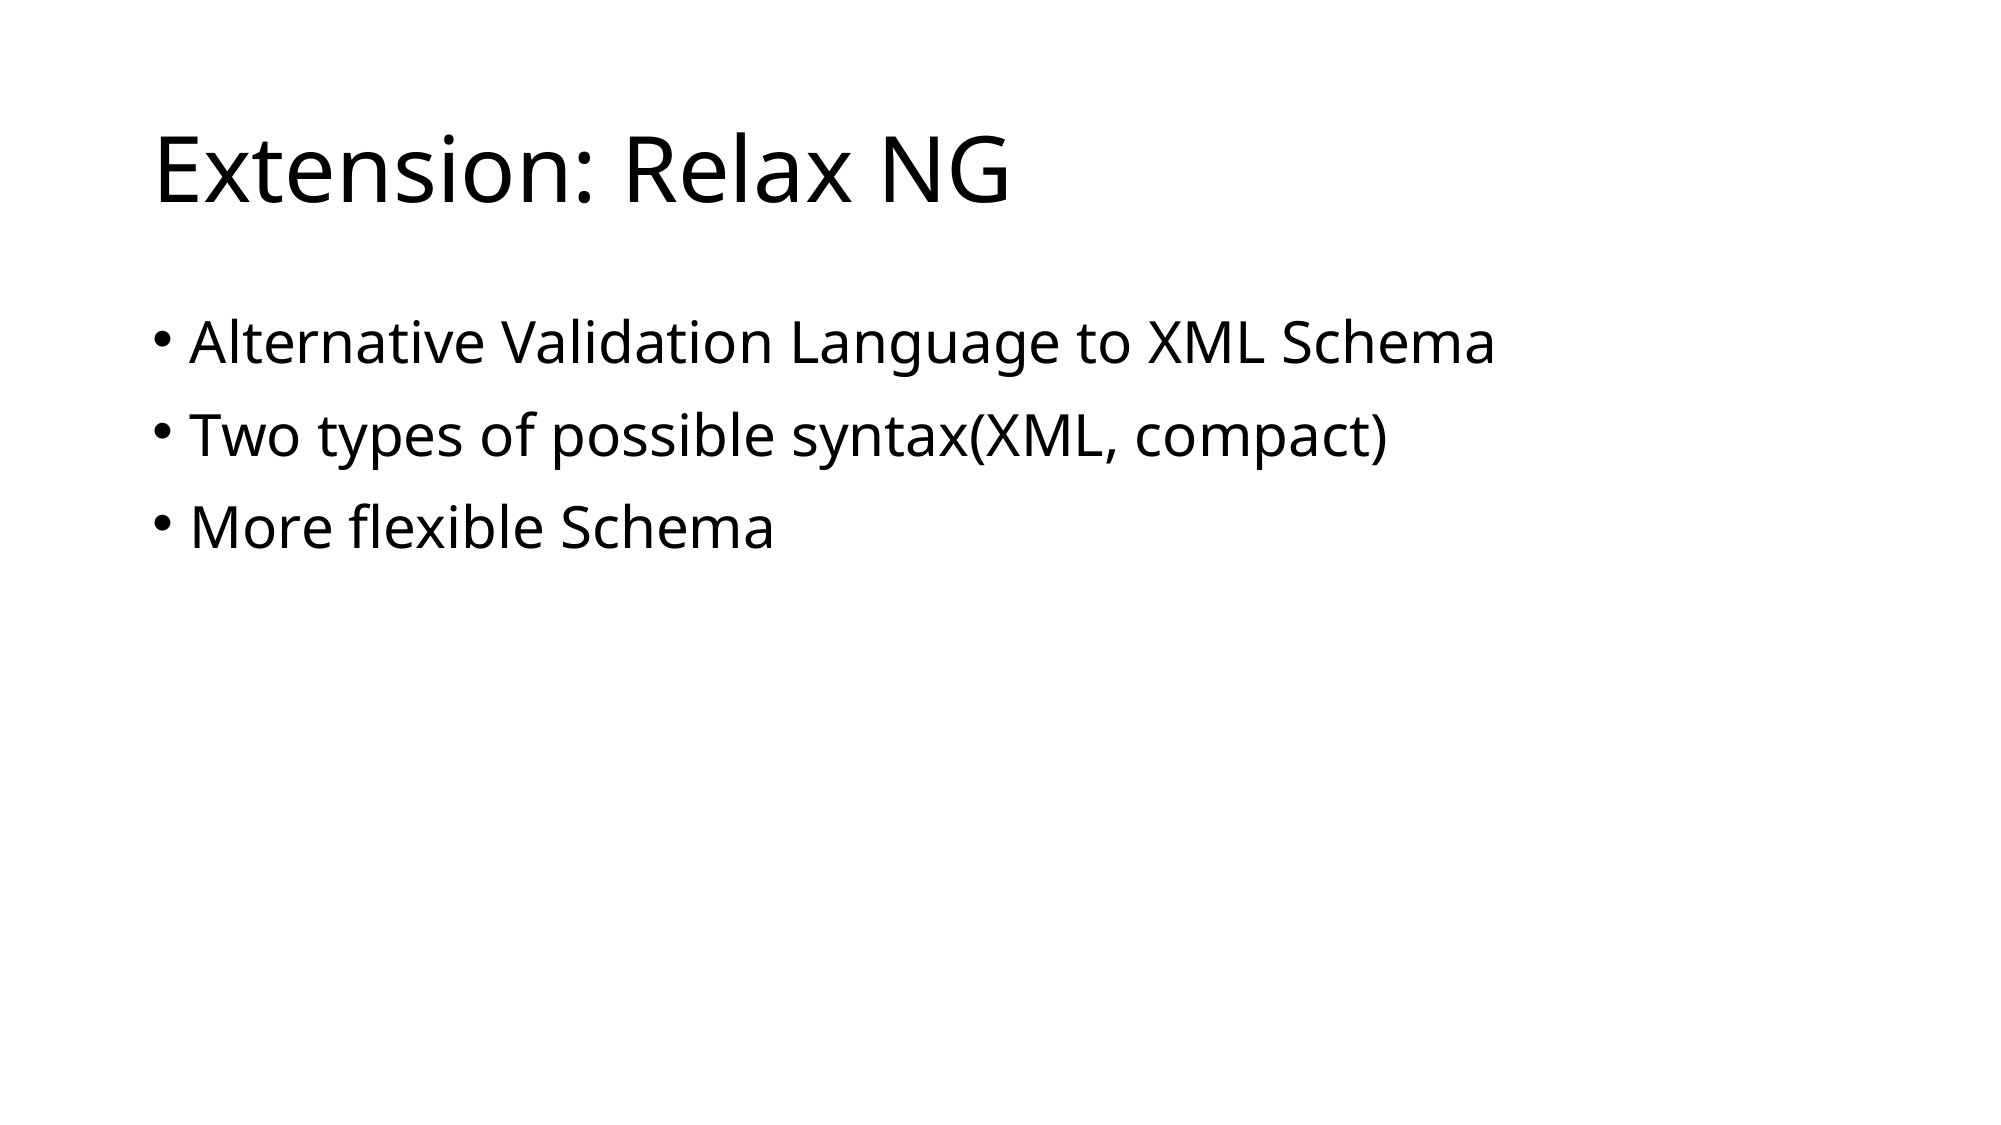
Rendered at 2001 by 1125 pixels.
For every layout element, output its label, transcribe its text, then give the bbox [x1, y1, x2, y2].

list Alternative Validation Language to XML Schema Two types of possible syntax(XML, compact) More flexible Schema [137, 299, 1863, 1014]
title Extension: Relax NG [137, 59, 1863, 278]
